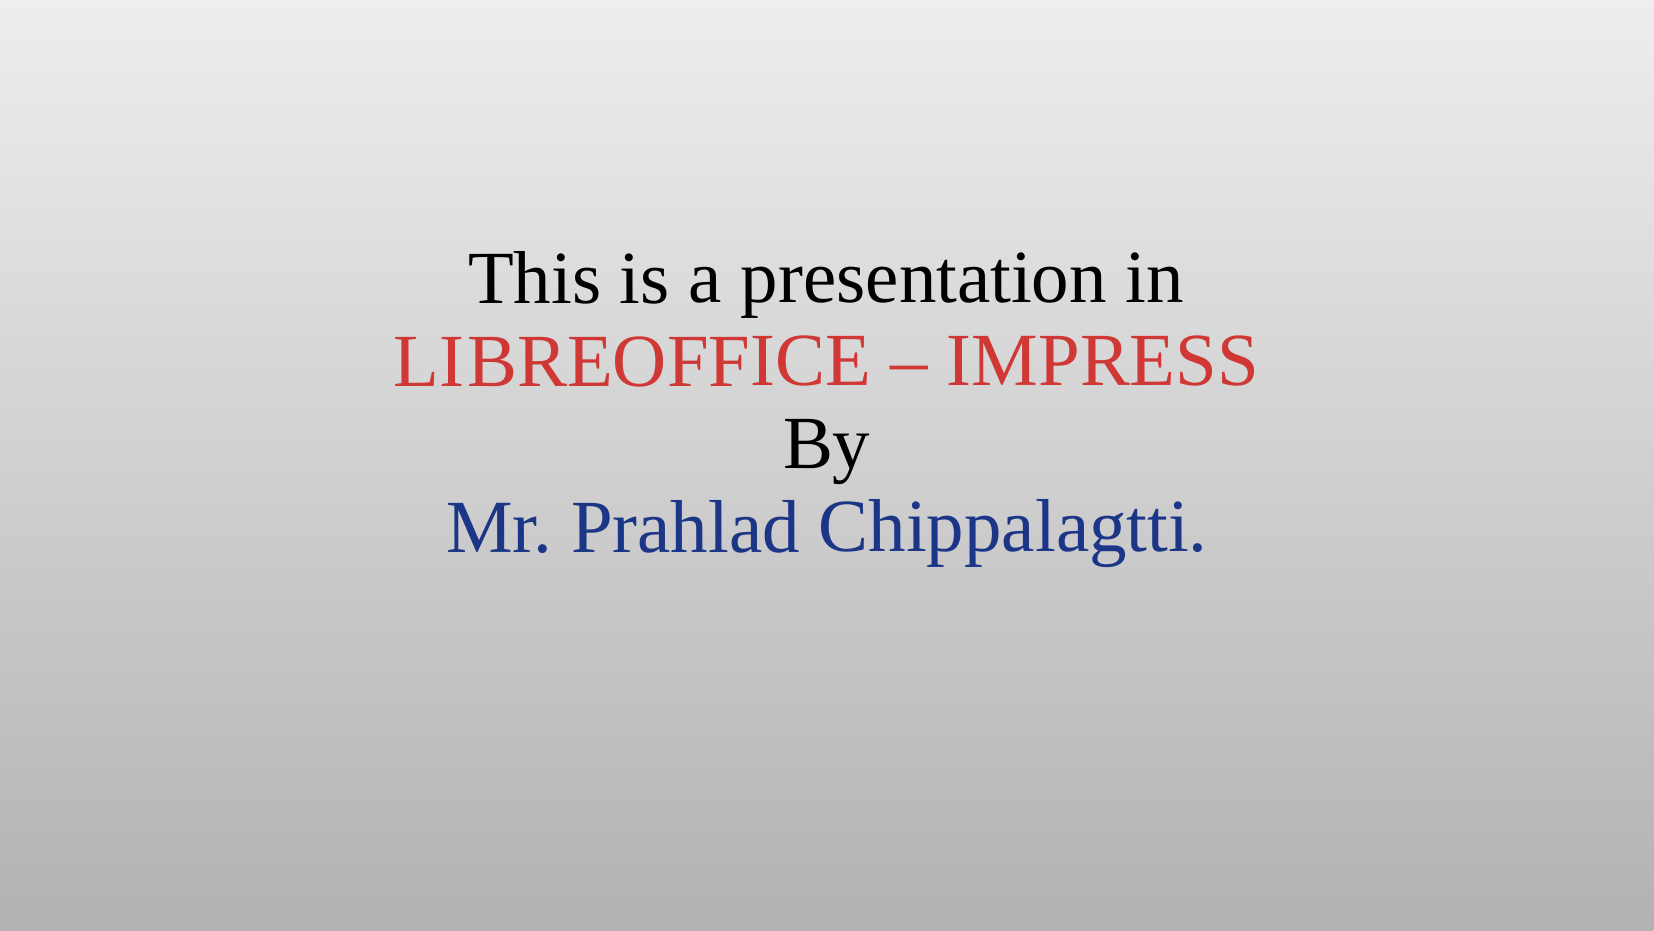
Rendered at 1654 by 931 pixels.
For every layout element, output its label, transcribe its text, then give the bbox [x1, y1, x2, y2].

title This is a presentation in LI BREOFFICE – IMPRESS By Mr. Prahlad Chippalagtti. [81, 103, 1572, 700]
